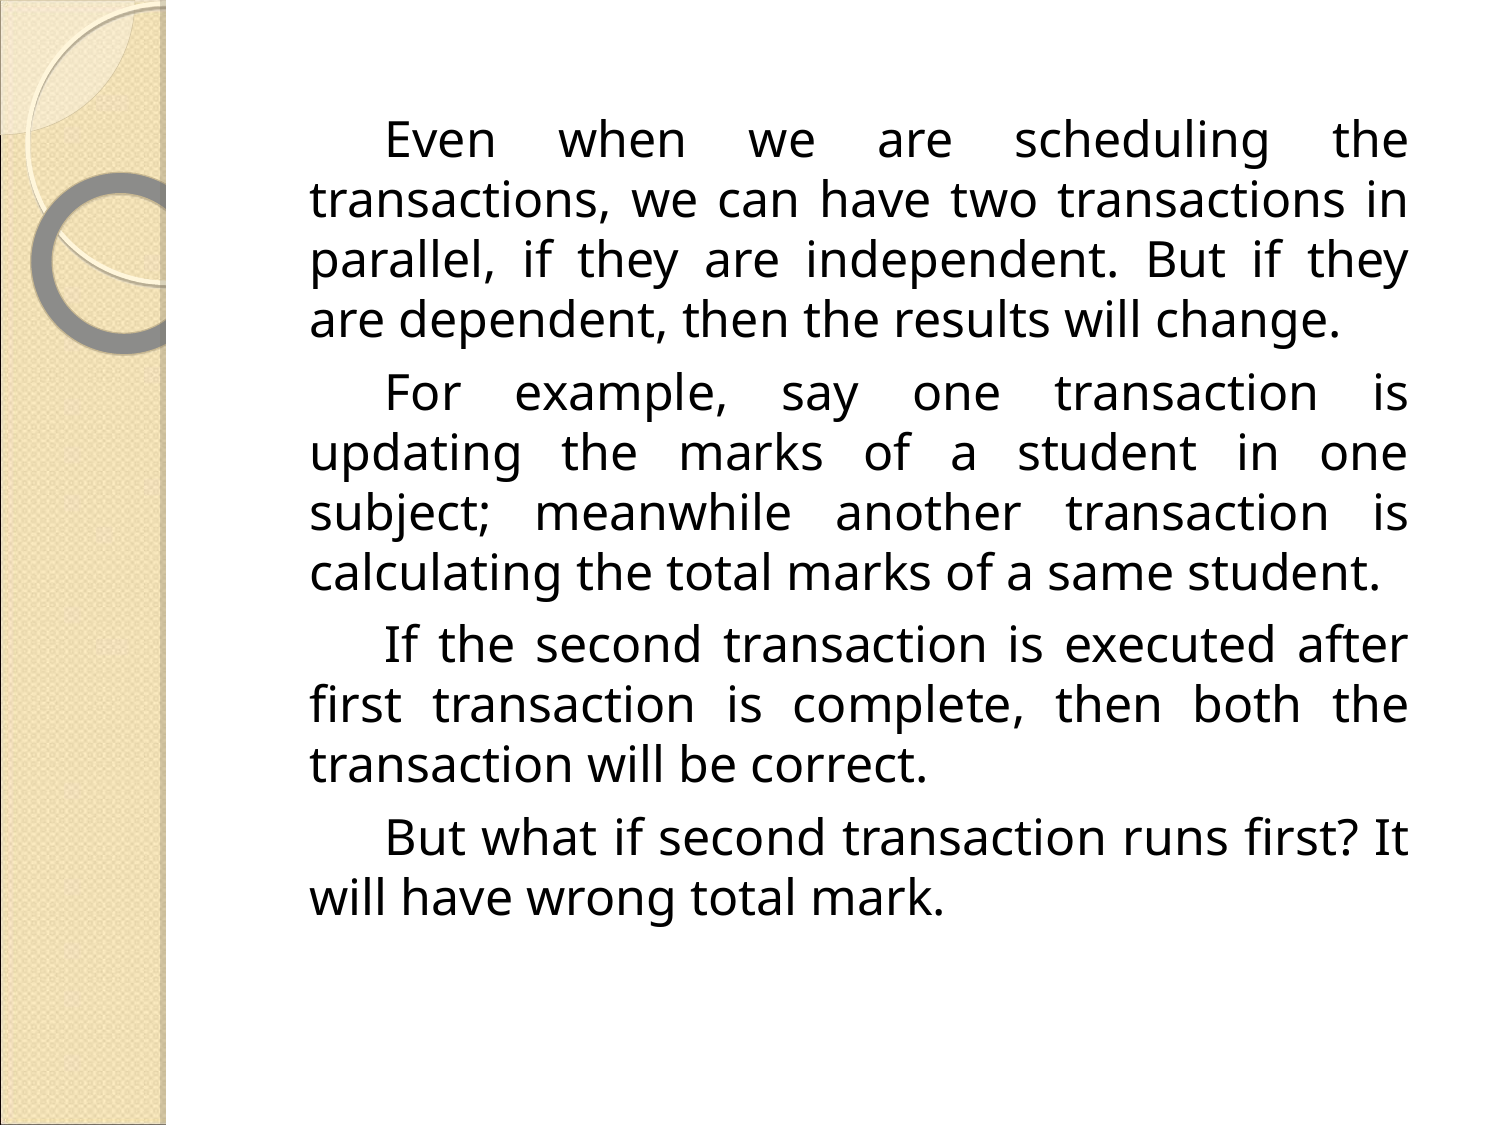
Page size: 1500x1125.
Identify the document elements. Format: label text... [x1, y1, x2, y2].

list Even when we are scheduling the transactions, we can have two transactions in parallel, if they are independent. But if they are dependent, then the results will change. For example, say one transaction is updating the marks of a student in one subject; meanwhile another transaction is calculating the total marks of a same student. If the second transaction is executed after first transaction is complete, then both the transaction will be correct. But what if second transaction runs first? It will have wrong total mark. [174, 99, 1426, 1025]
